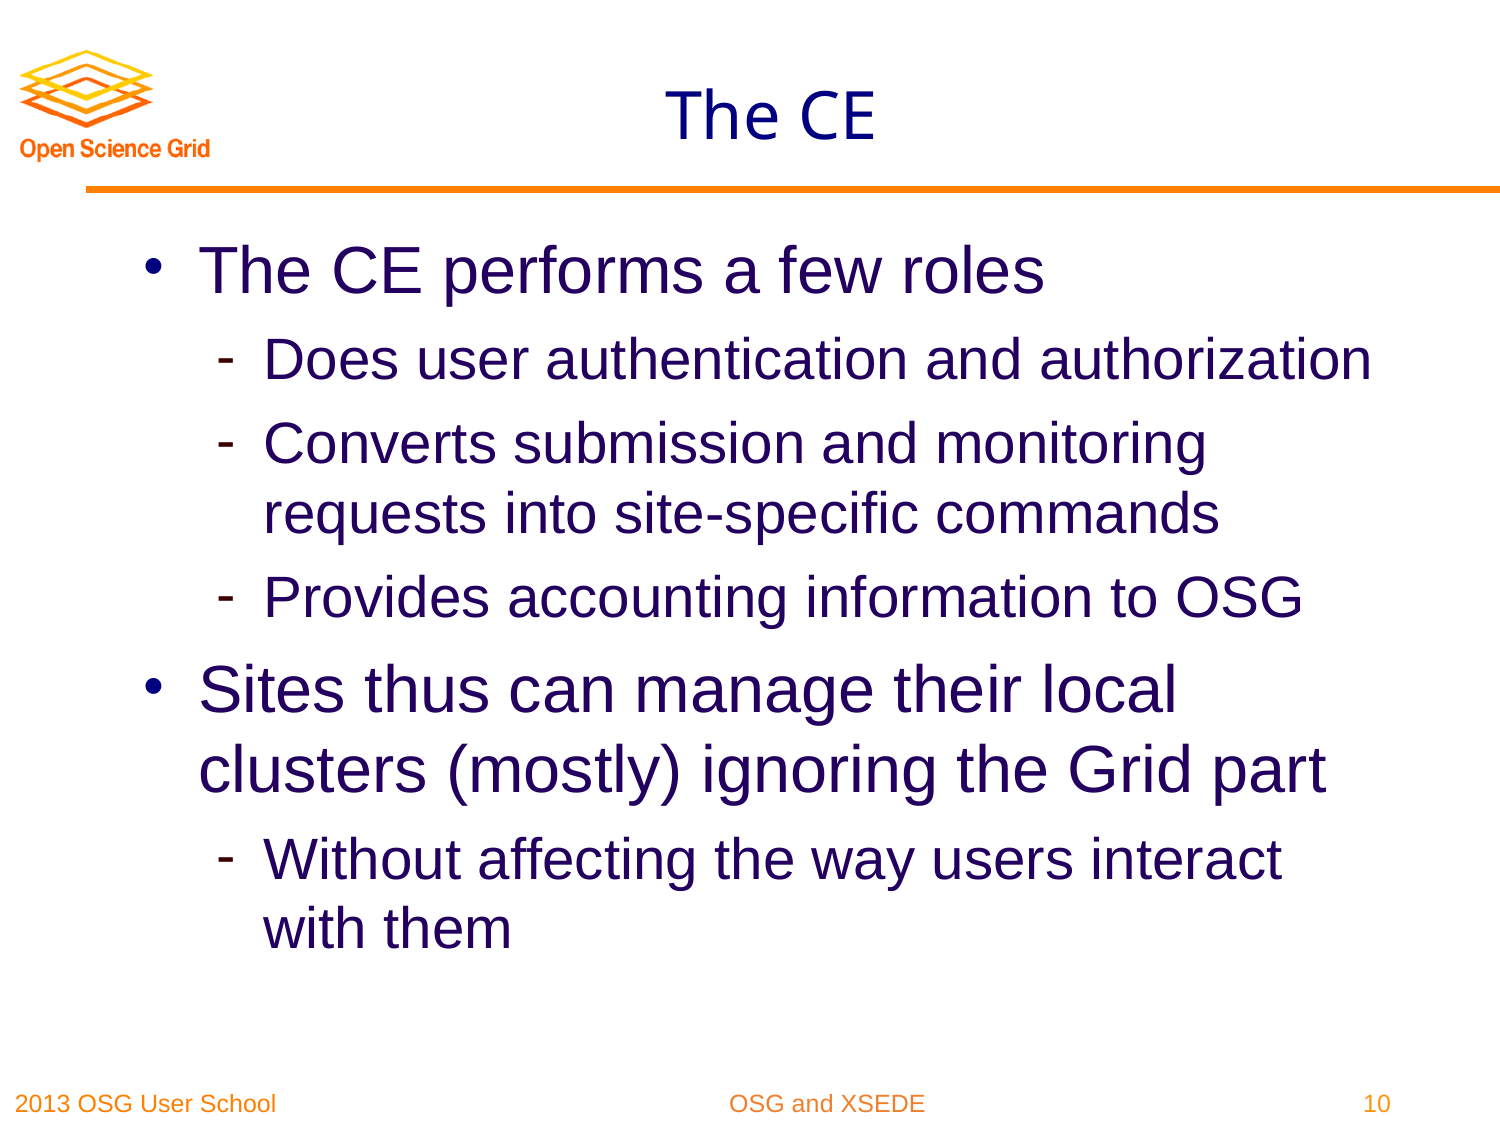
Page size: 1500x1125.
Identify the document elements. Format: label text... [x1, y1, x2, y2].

picture [0, 27, 201, 179]
list The CE performs a few roles Does user authentication and authorization Converts submission and monitoring requests into site-specific commands Provides accounting information to OSG Sites thus can manage their local clusters (mostly) ignoring the Grid part Without affecting the way users interact with them [127, 218, 1403, 1016]
title The CE [201, 18, 1342, 207]
